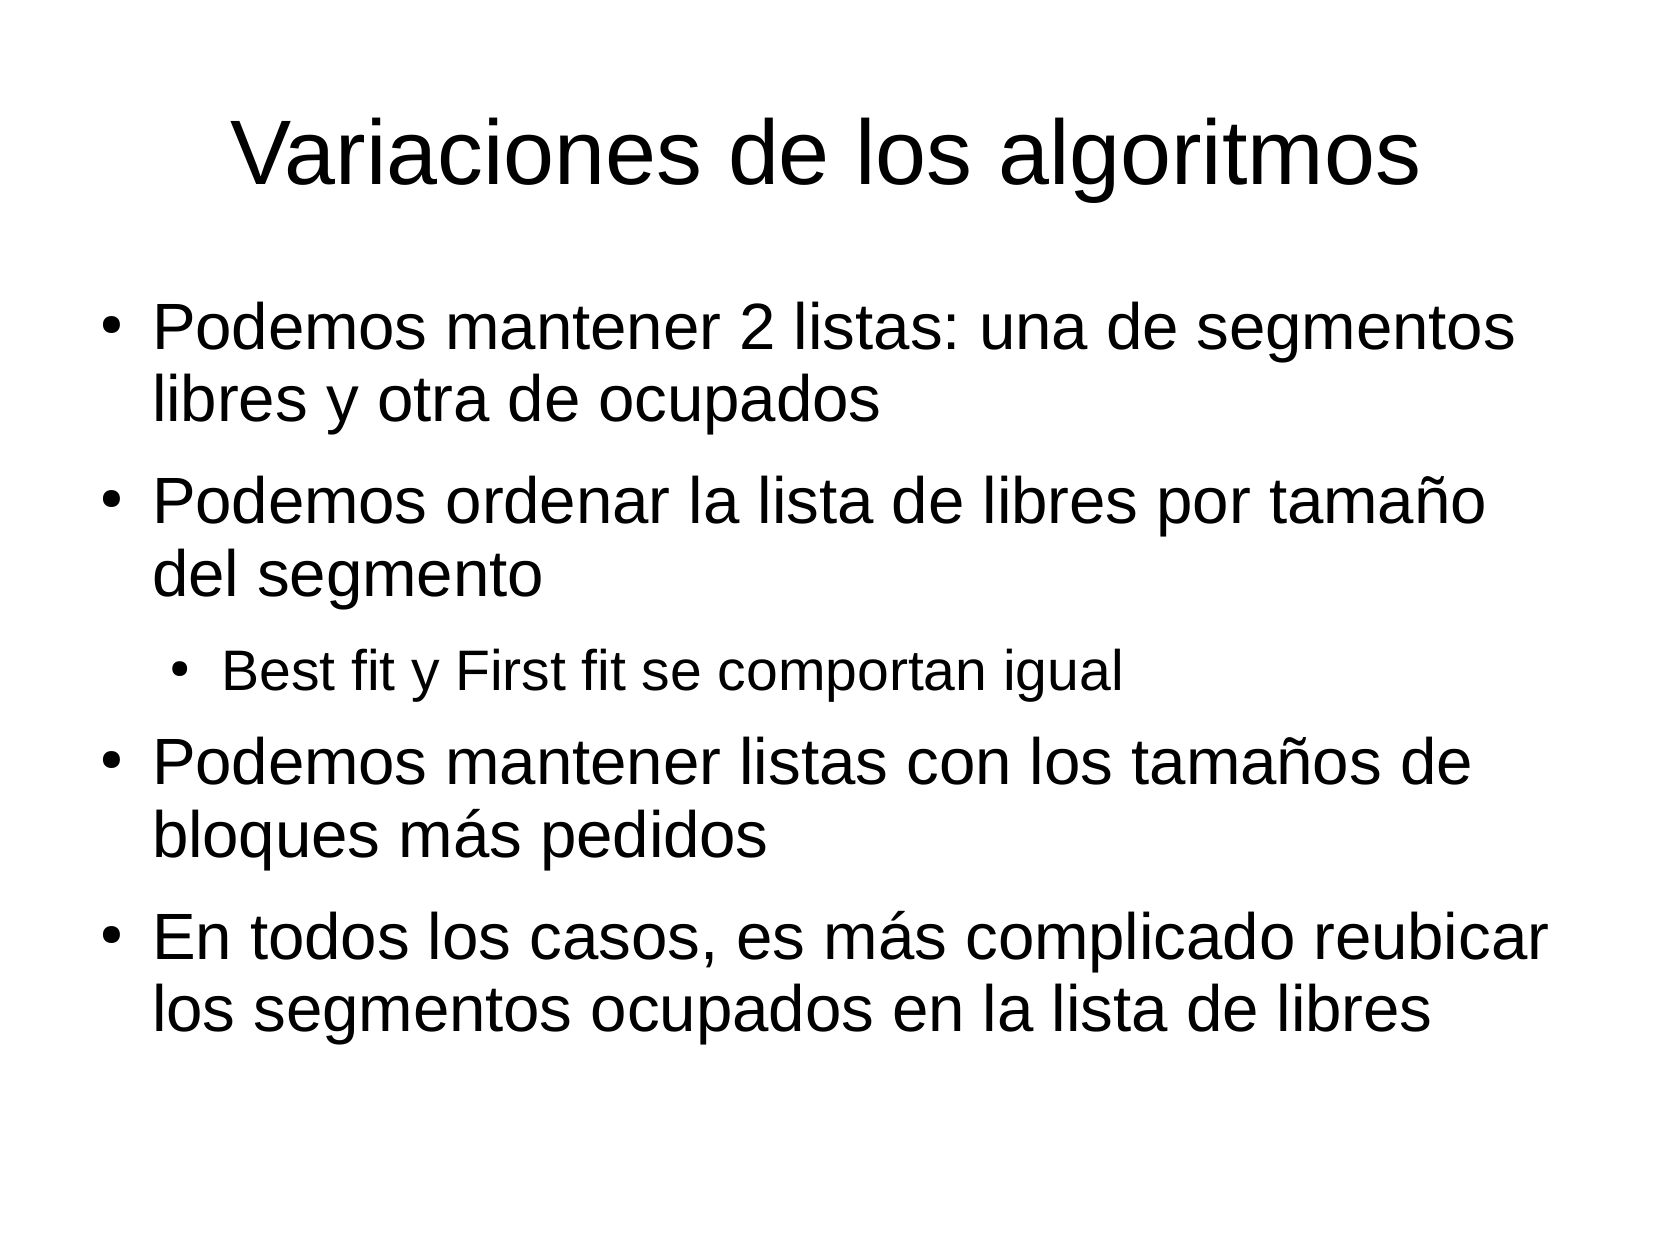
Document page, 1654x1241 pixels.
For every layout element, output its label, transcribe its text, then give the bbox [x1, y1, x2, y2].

list Podemos mantener 2 listas: una de segmentos libres y otra de ocupados Podemos ordenar la lista de libres por tamaño del segmento Best fit y First fit se comportan igual Podemos mantener listas con los tamaños de bloques más pedidos En todos los casos, es más complicado reubicar los segmentos ocupados en la lista de libres [82, 290, 1571, 1109]
title Variaciones de los algoritmos [82, 49, 1571, 257]
